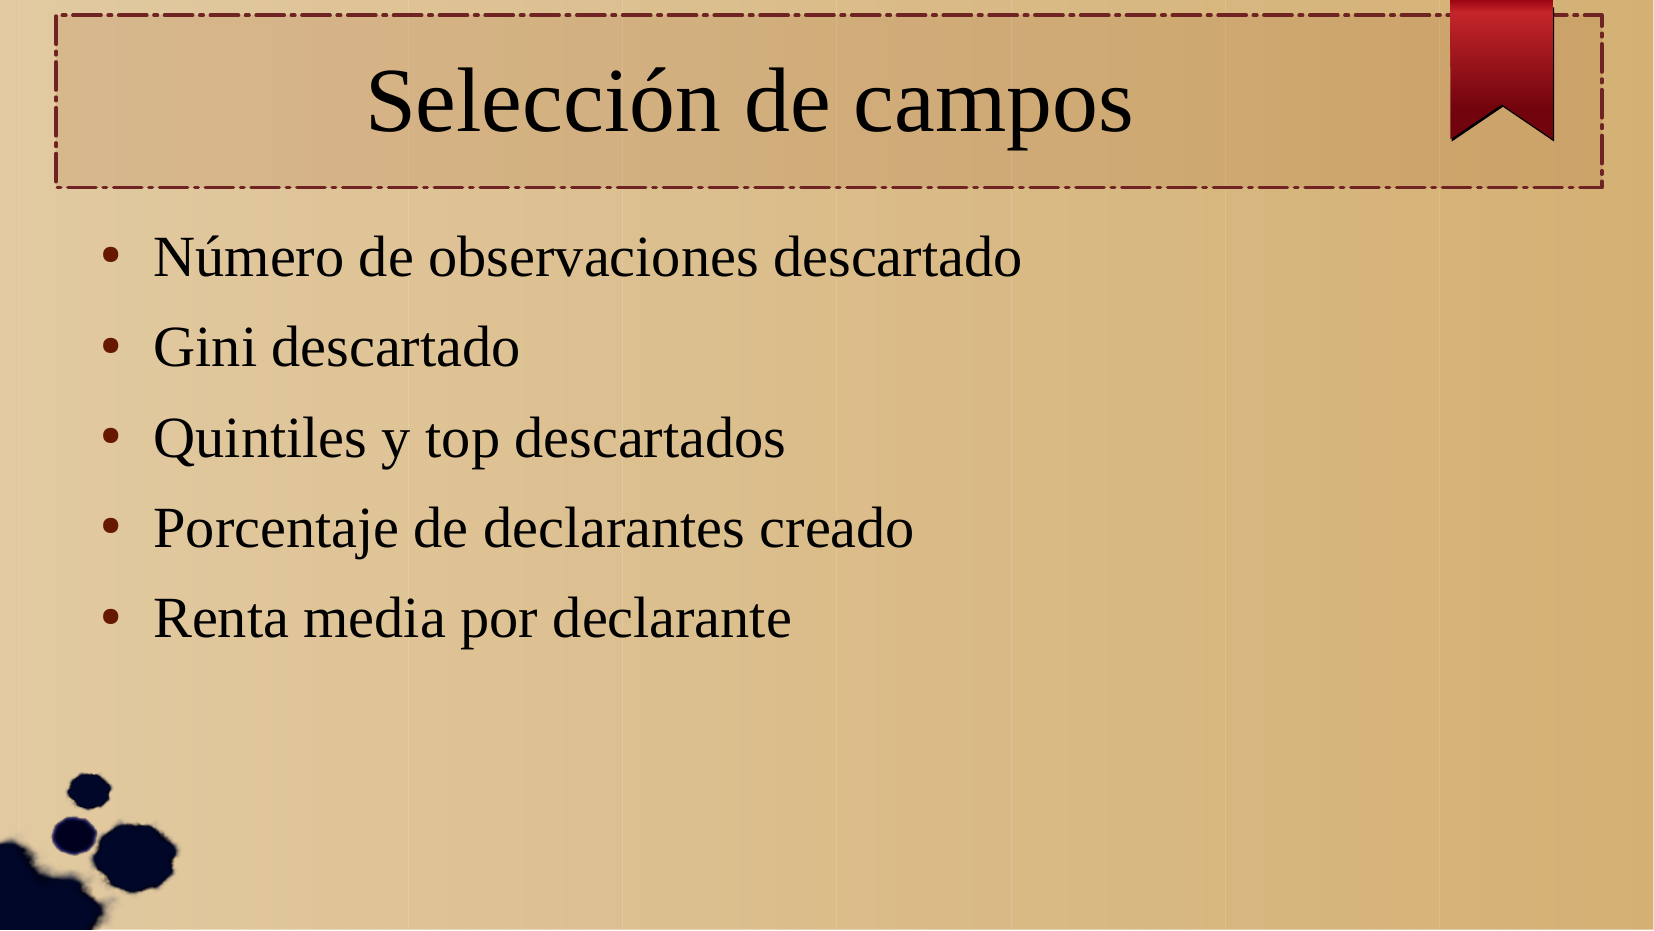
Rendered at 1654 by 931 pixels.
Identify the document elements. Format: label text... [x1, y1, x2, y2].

title Selección de campos [59, 11, 1441, 189]
list Número de observaciones descartado Gini descartado Quintiles y top descartados Porcentaje de declarantes creado Renta media por declarante [82, 224, 1571, 764]
